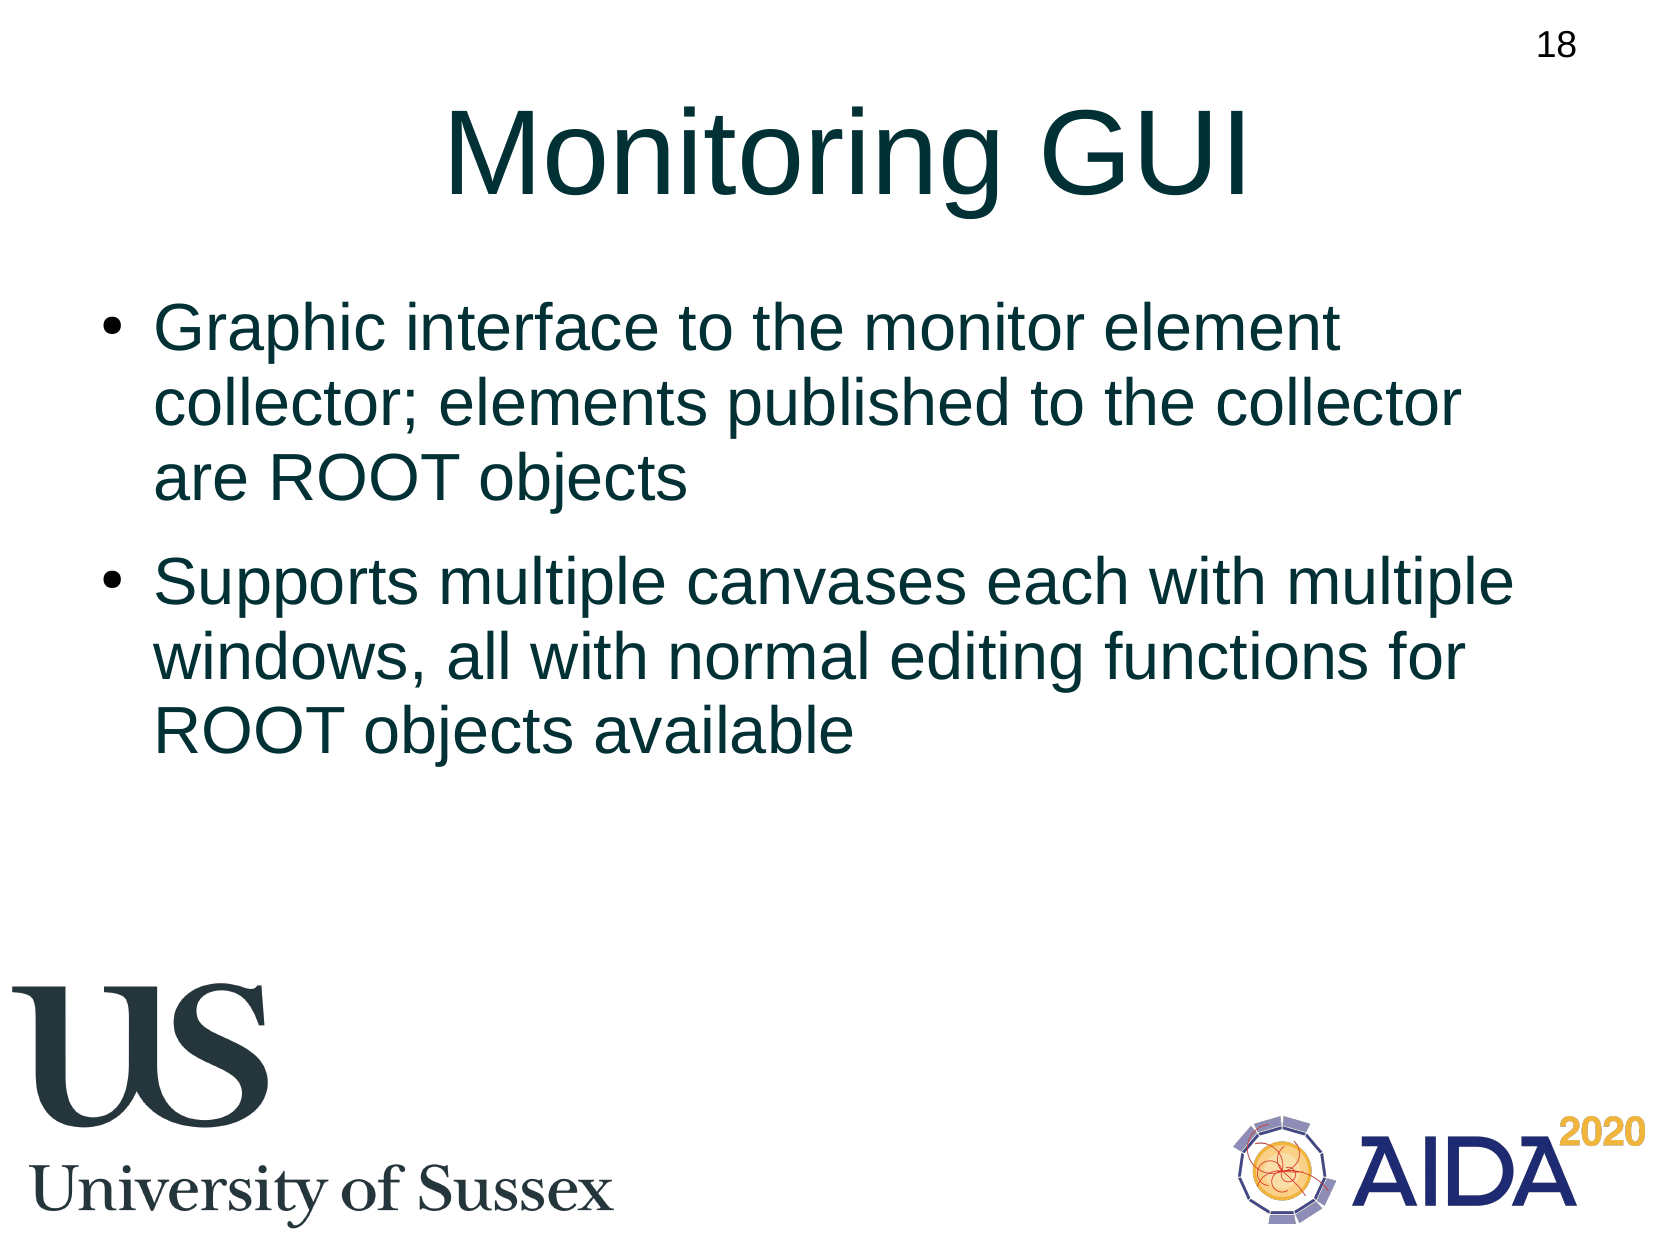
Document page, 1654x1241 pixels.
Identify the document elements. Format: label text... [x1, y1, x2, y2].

picture [1233, 1116, 1645, 1224]
text_box <number> [1521, 16, 1654, 84]
picture [11, 982, 615, 1229]
list Graphic interface to the monitor element collector; elements published to the collector are ROOT objects Supports multiple canvases each with multiple windows, all with normal editing functions for ROOT objects available [82, 290, 1571, 957]
title Monitoring GUI [82, 49, 1571, 257]
